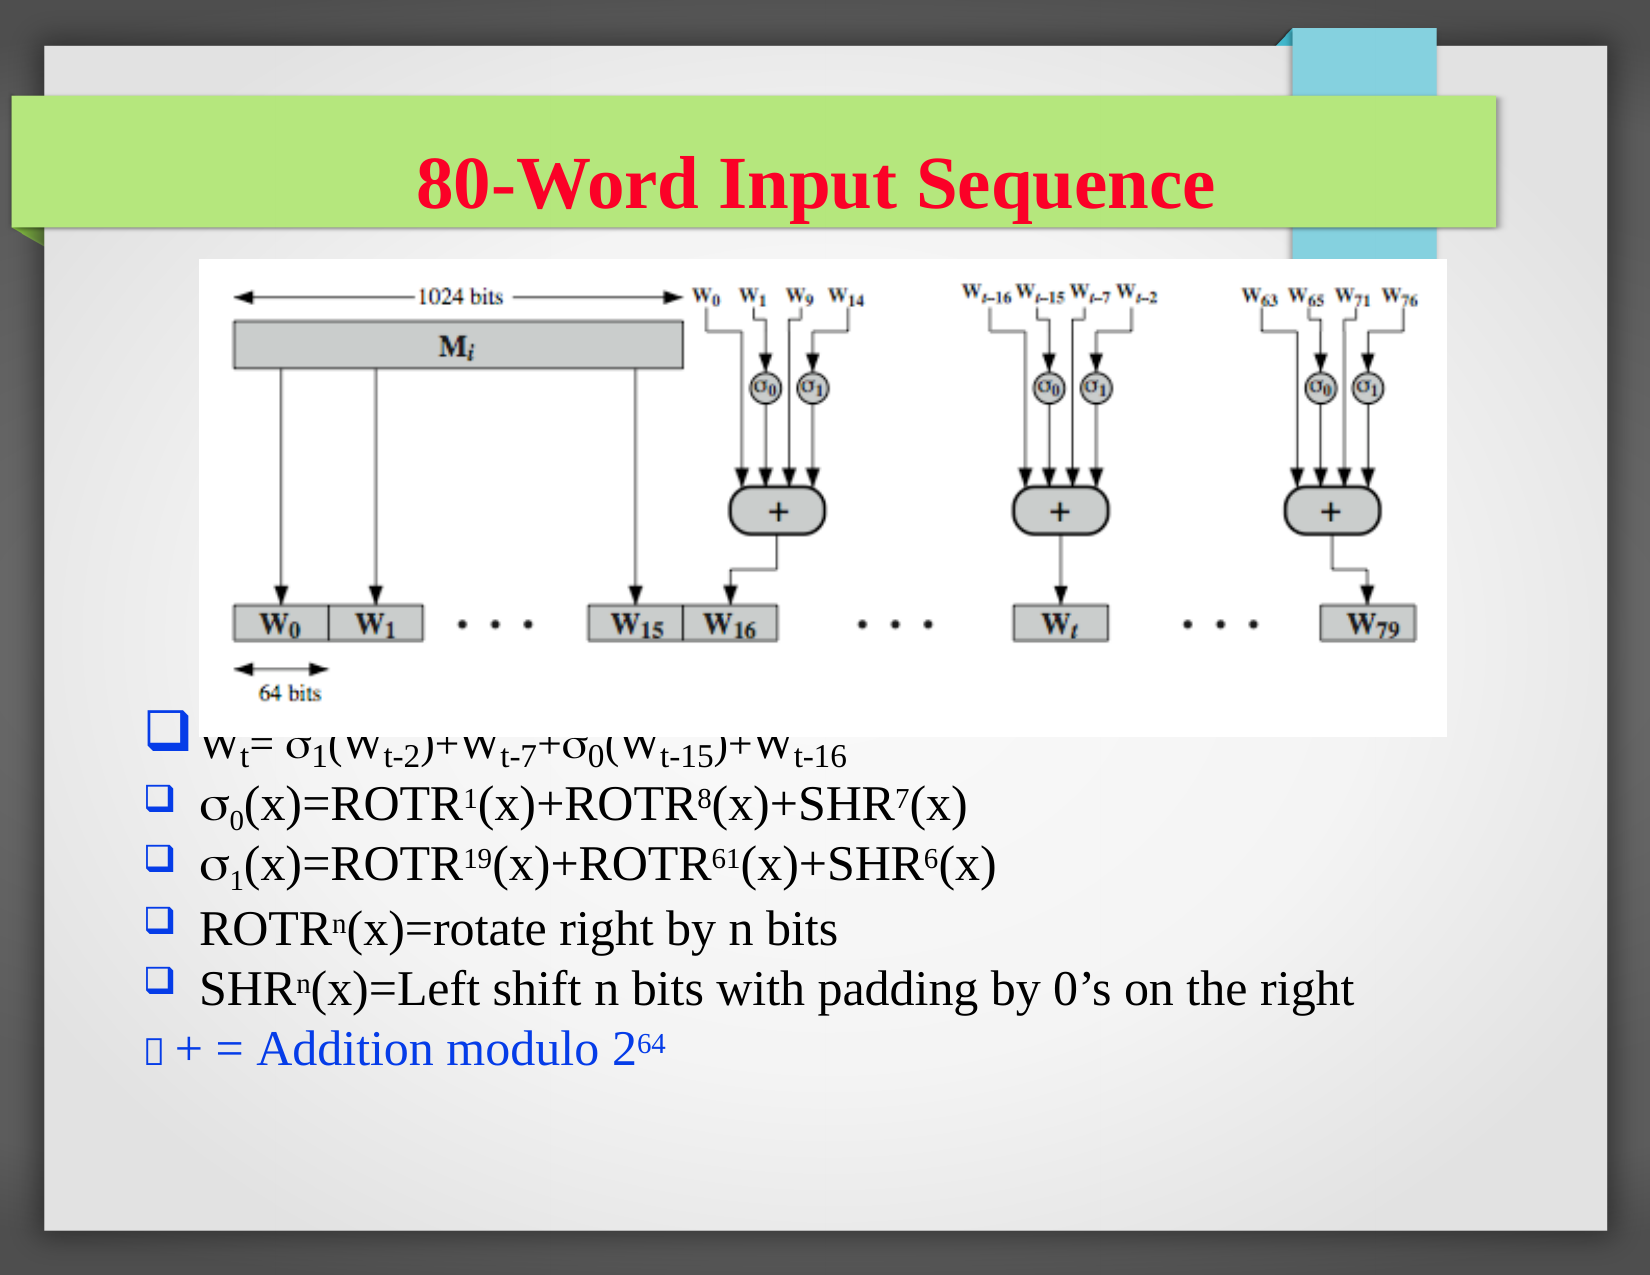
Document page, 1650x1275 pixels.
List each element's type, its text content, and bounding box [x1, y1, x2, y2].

title 80-Word Input Sequence [414, 131, 1223, 259]
picture [0, 0, 1650, 1275]
text_box [199, 259, 1447, 737]
text_box Wt= 1(Wt-2)+Wt-7+0(Wt-15)+Wt-16 0(x)=ROTR1(x)+ROTR8(x)+SHR7(x) 1(x)=ROTR19(x)+ROTR61(x)+SHR6(x) ROTRn(x)=rotate right by n bits SHRn(x)=Left shift n bits with padding by 0’s on the right  + = Addition modulo 264 [140, 727, 1363, 1076]
